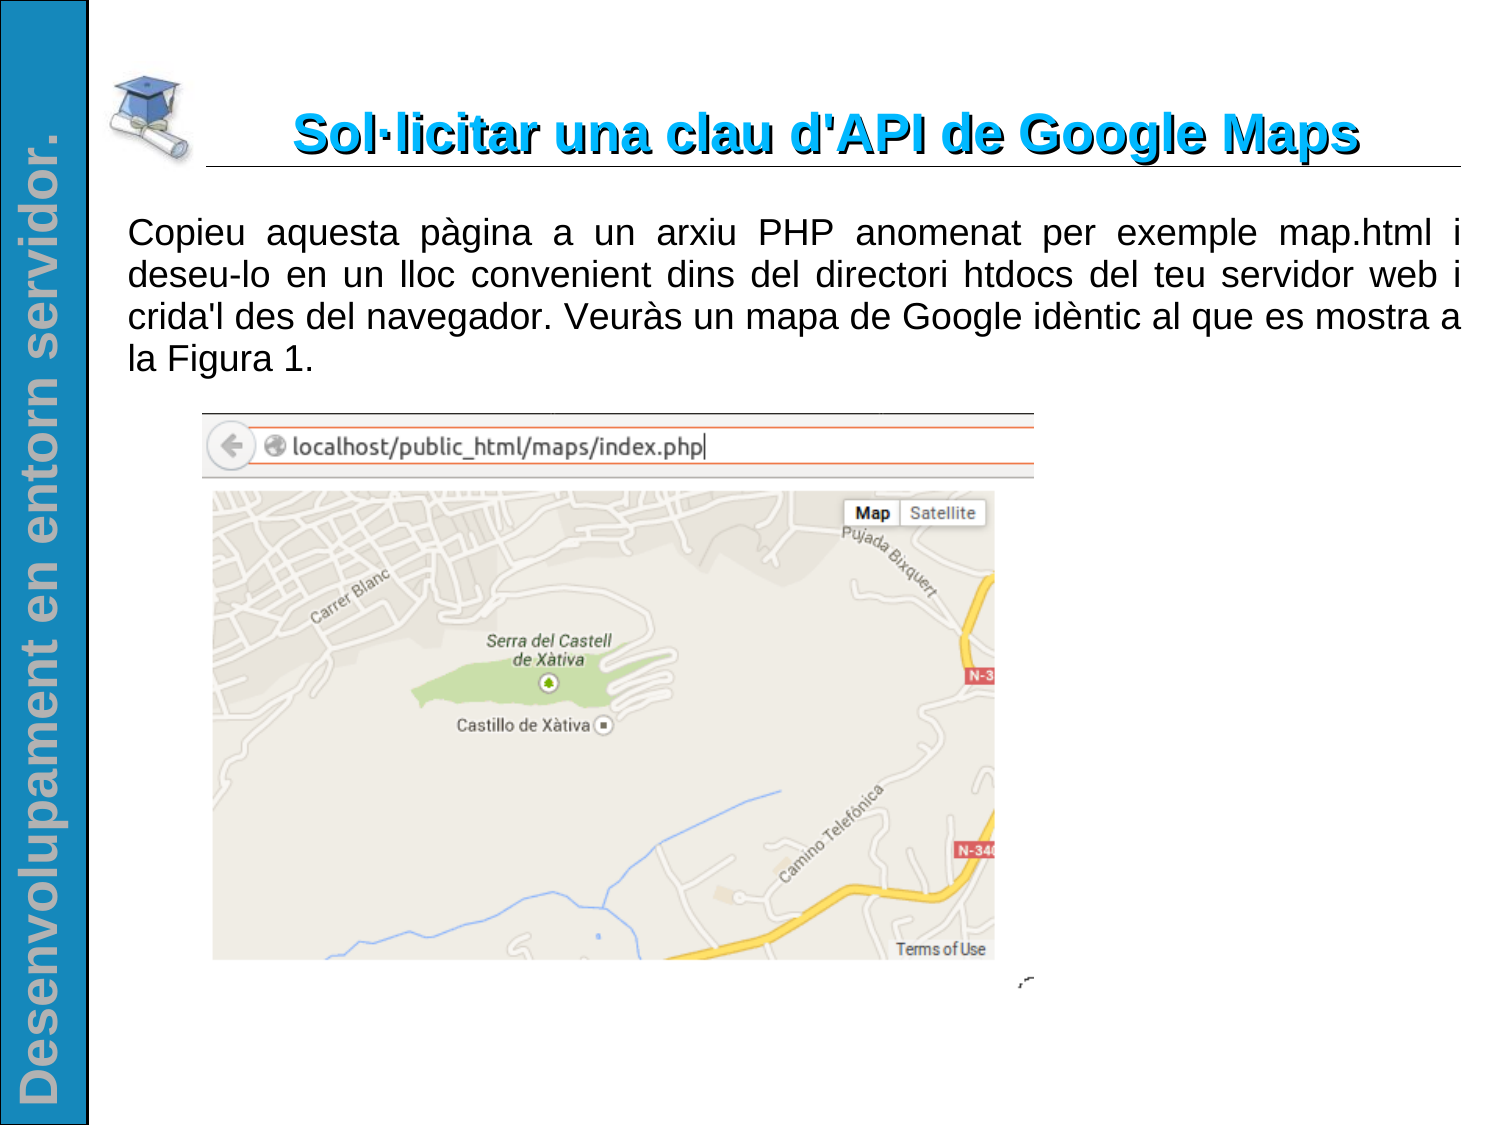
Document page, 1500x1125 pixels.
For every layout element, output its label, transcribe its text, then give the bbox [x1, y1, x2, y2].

title Sol·licitar una clau d'API de Google Maps [206, 88, 1447, 178]
picture [202, 413, 1034, 994]
picture [93, 61, 206, 174]
text_box Copieu aquesta pàgina a un arxiu PHP anomenat per exemple map.html i deseu-lo en un lloc convenient dins del directori htdocs del teu servidor web i crida'l des del navegador. Veuràs un mapa de Google idèntic al que es mostra a la Figura 1. [112, 203, 1477, 387]
